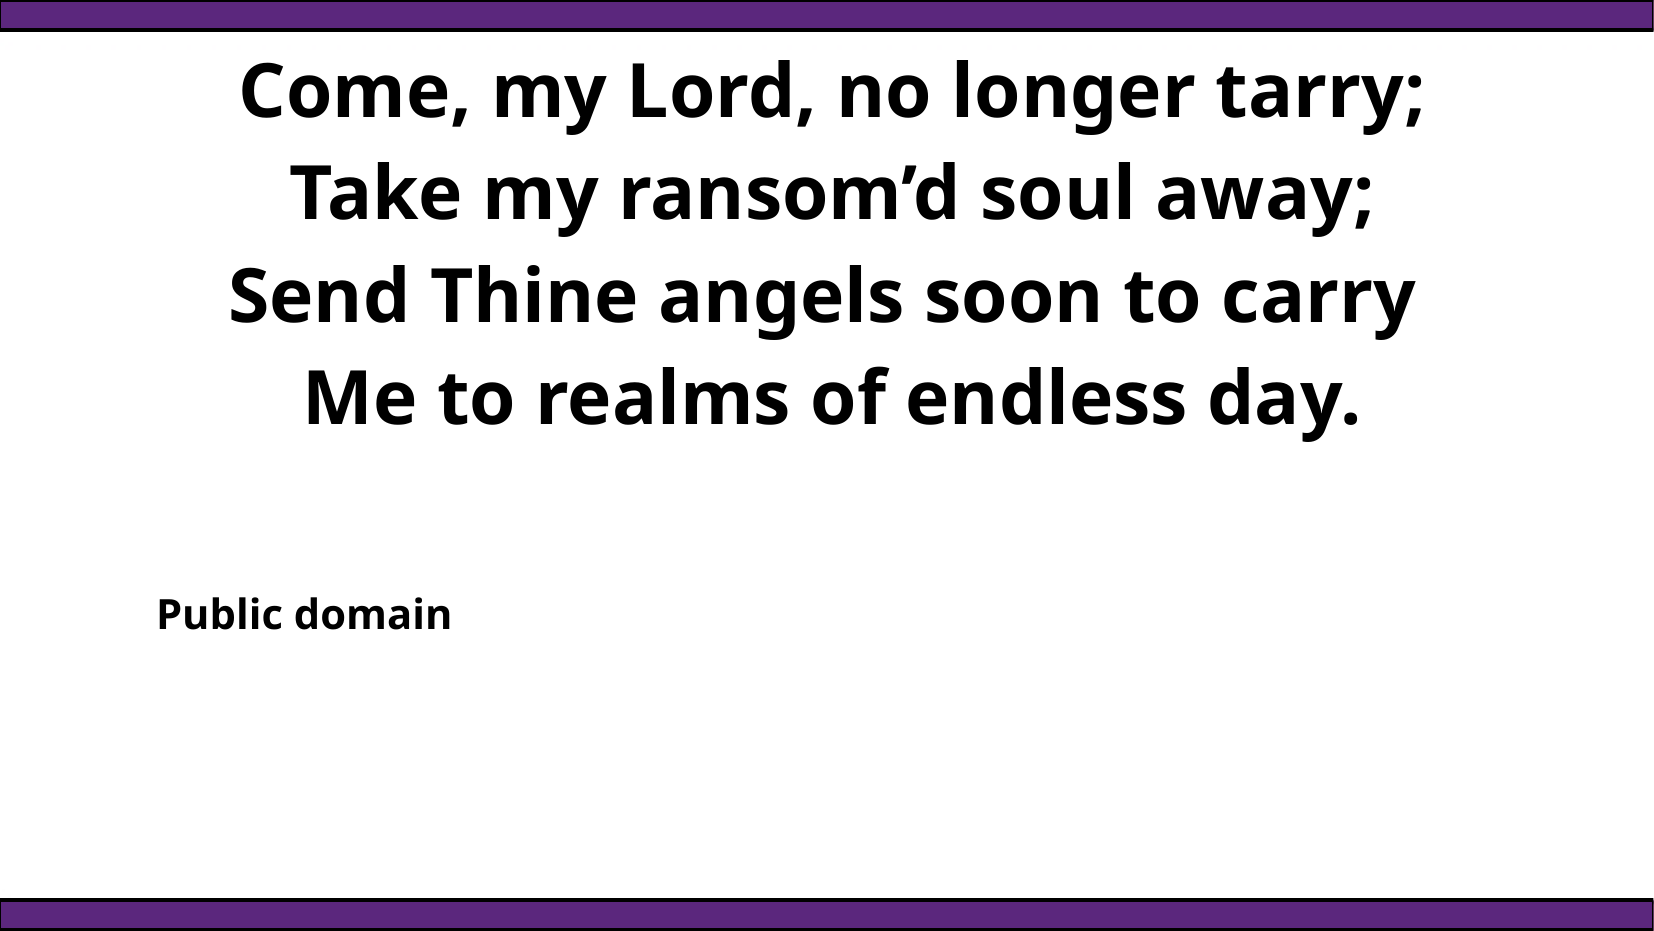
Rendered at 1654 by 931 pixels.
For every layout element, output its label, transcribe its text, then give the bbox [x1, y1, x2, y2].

picture [0, 31, 1654, 900]
text_box [0, 900, 1654, 931]
text_box [0, 0, 1654, 31]
text_box Come, my Lord, no longer tarry; Take my ransom’d soul away; Send Thine angels soon to carry Me to realms of endless day. Public domain [60, 30, 1606, 640]
